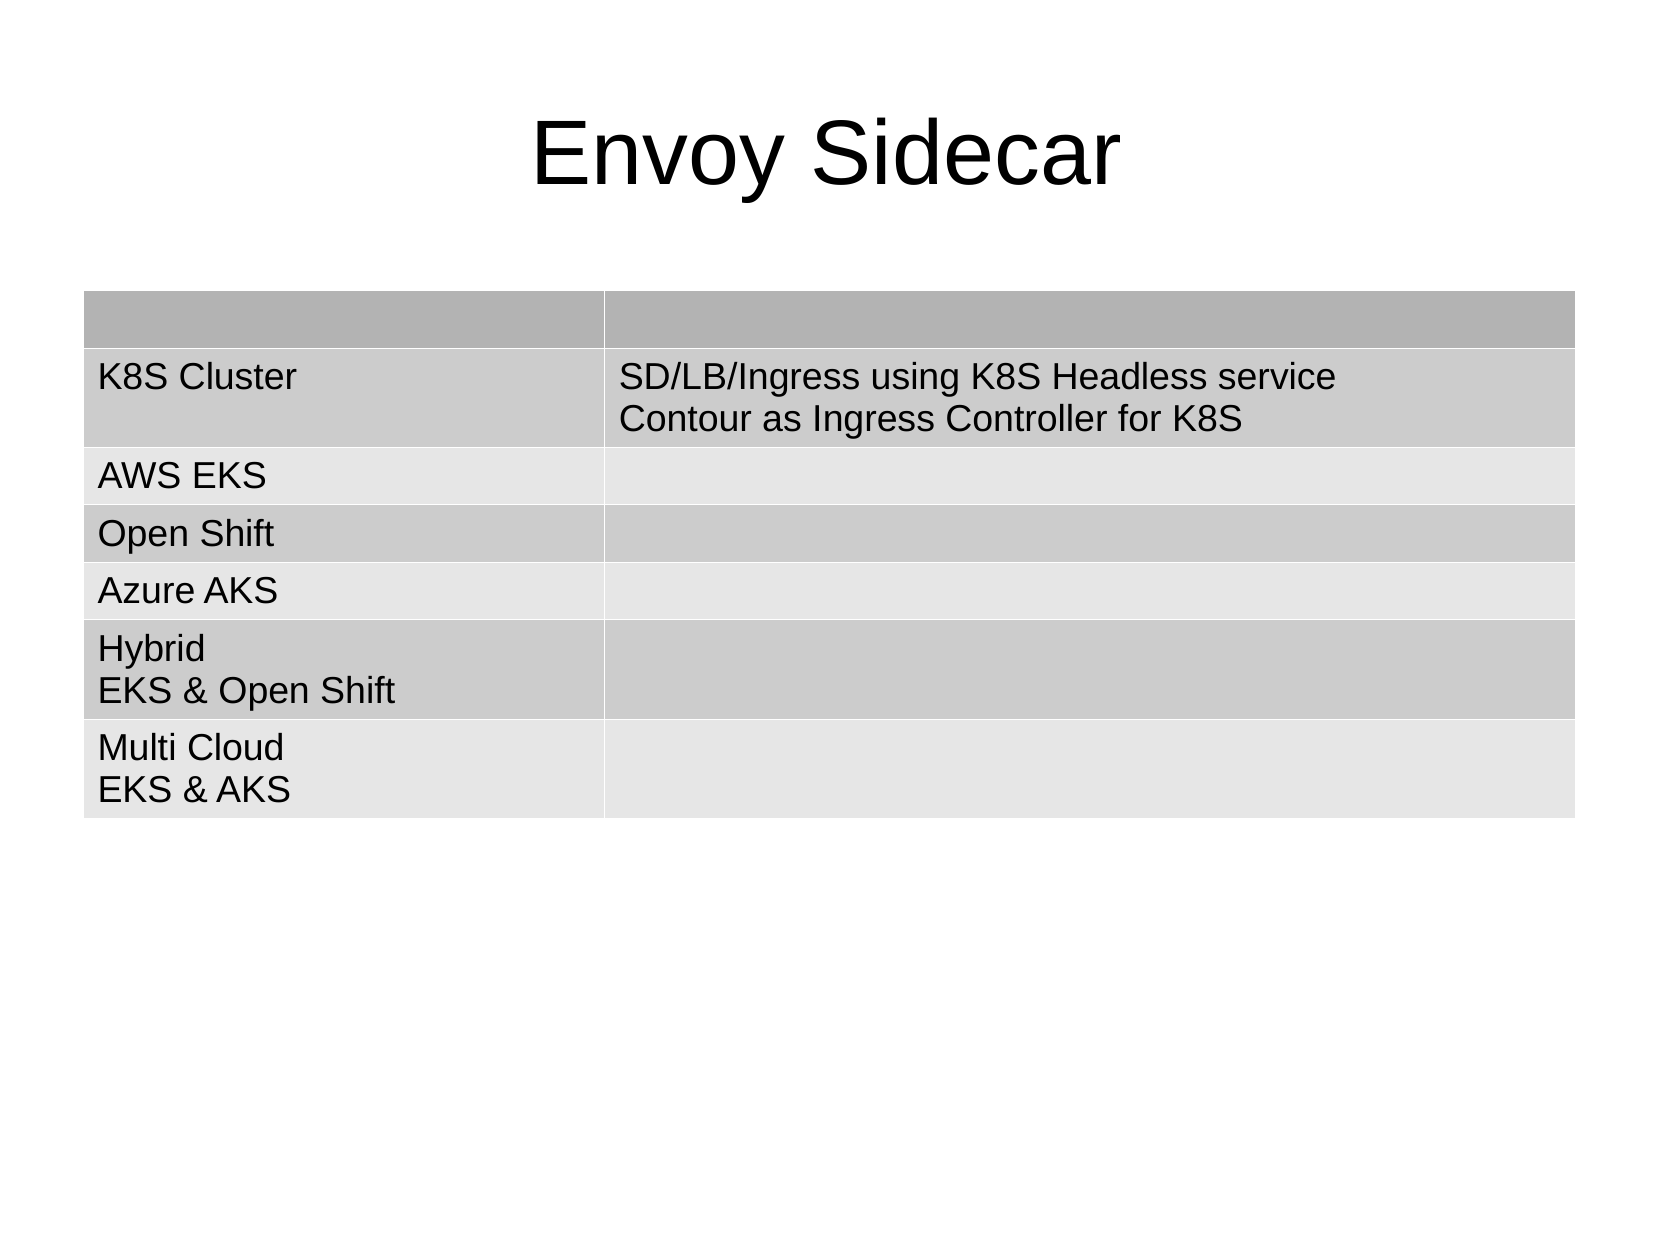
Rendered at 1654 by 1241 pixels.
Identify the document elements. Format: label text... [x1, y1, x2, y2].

table_cell [605, 448, 1575, 504]
table_cell Open Shift [84, 505, 604, 562]
table_header [84, 291, 604, 348]
table_header [605, 291, 1575, 348]
table_cell SD/LB/Ingress using K8S Headless service Contour as Ingress Controller for K8S [605, 349, 1575, 447]
table_cell Azure AKS [84, 563, 604, 619]
table_cell [605, 563, 1575, 619]
table_cell Hybrid EKS & Open Shift [84, 620, 604, 719]
title Envoy Sidecar [82, 49, 1571, 257]
table_cell [605, 505, 1575, 562]
table_cell [605, 620, 1575, 719]
table_cell [605, 720, 1575, 818]
table_cell K8S Cluster [84, 349, 604, 447]
table_cell Multi Cloud EKS & AKS [84, 720, 604, 818]
table_cell AWS EKS [84, 448, 604, 504]
